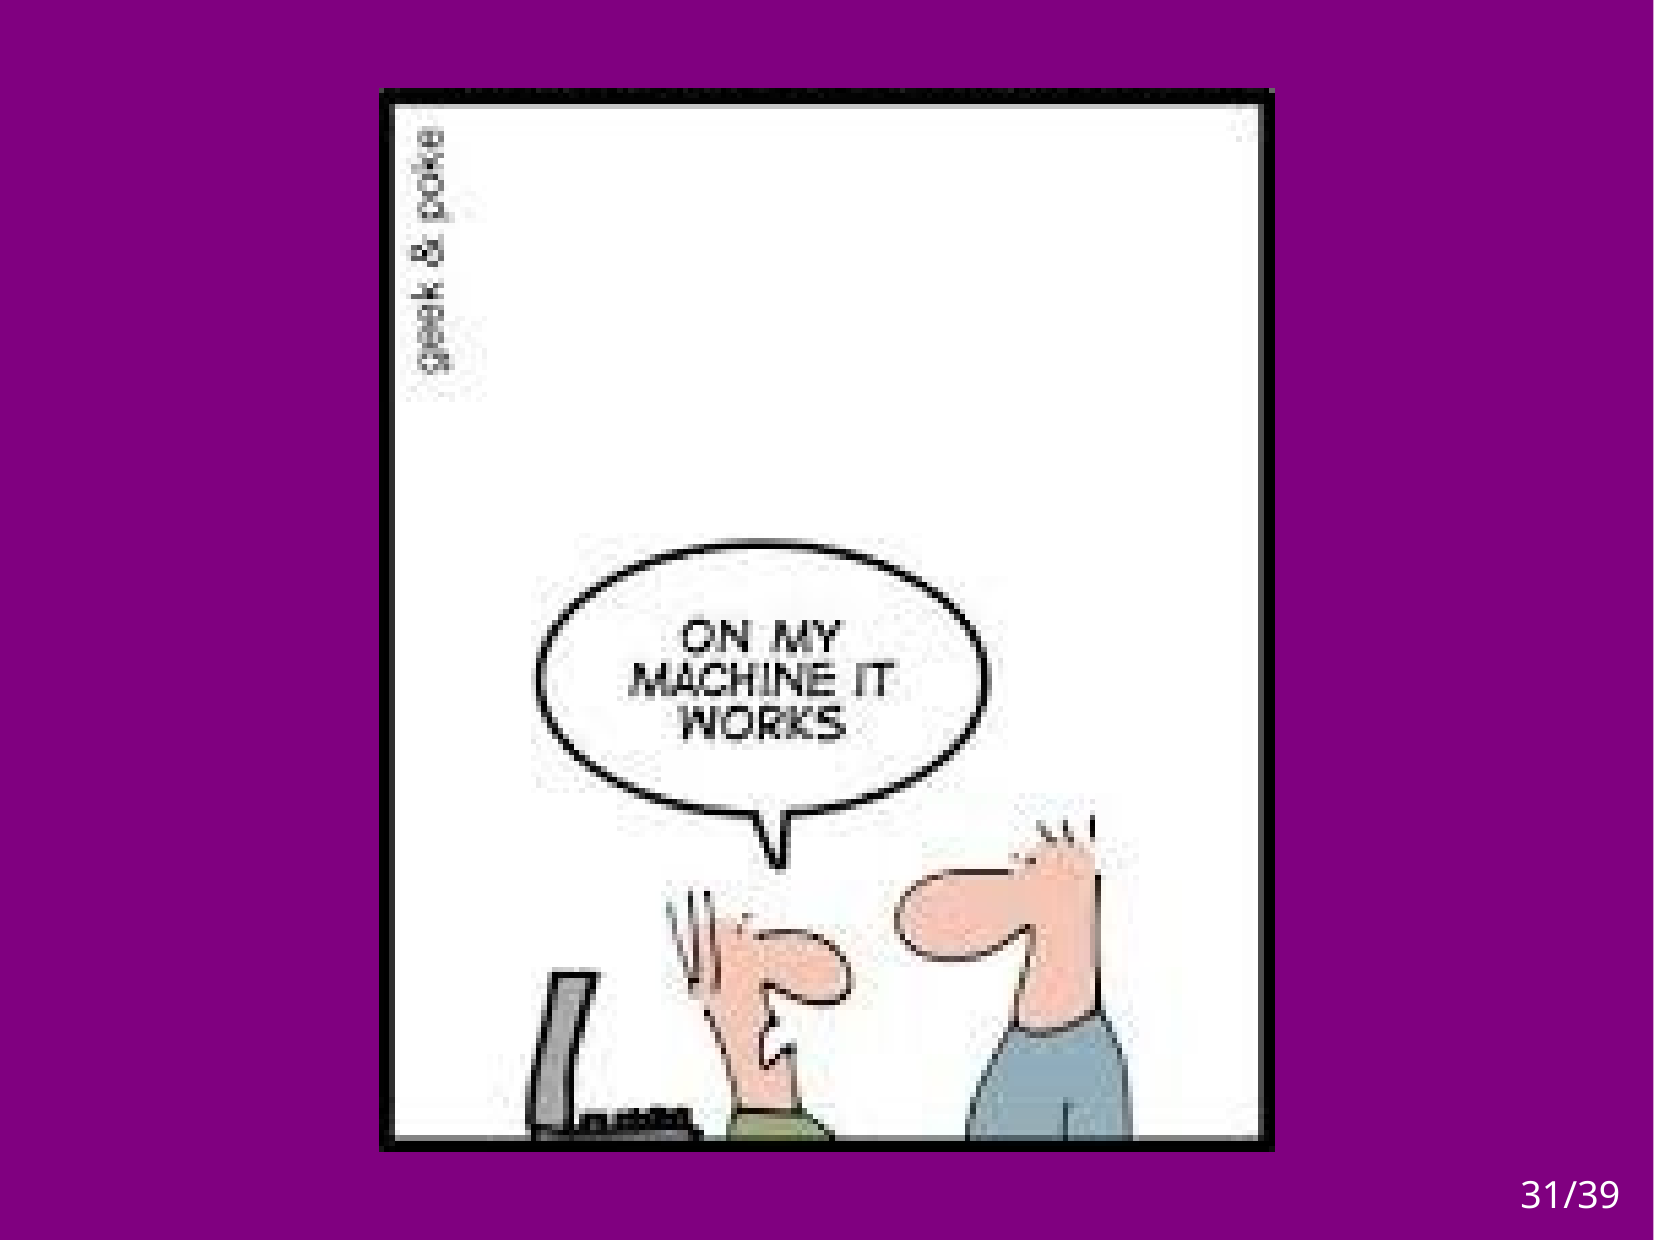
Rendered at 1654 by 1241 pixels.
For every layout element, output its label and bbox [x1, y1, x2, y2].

picture [379, 88, 1275, 1152]
